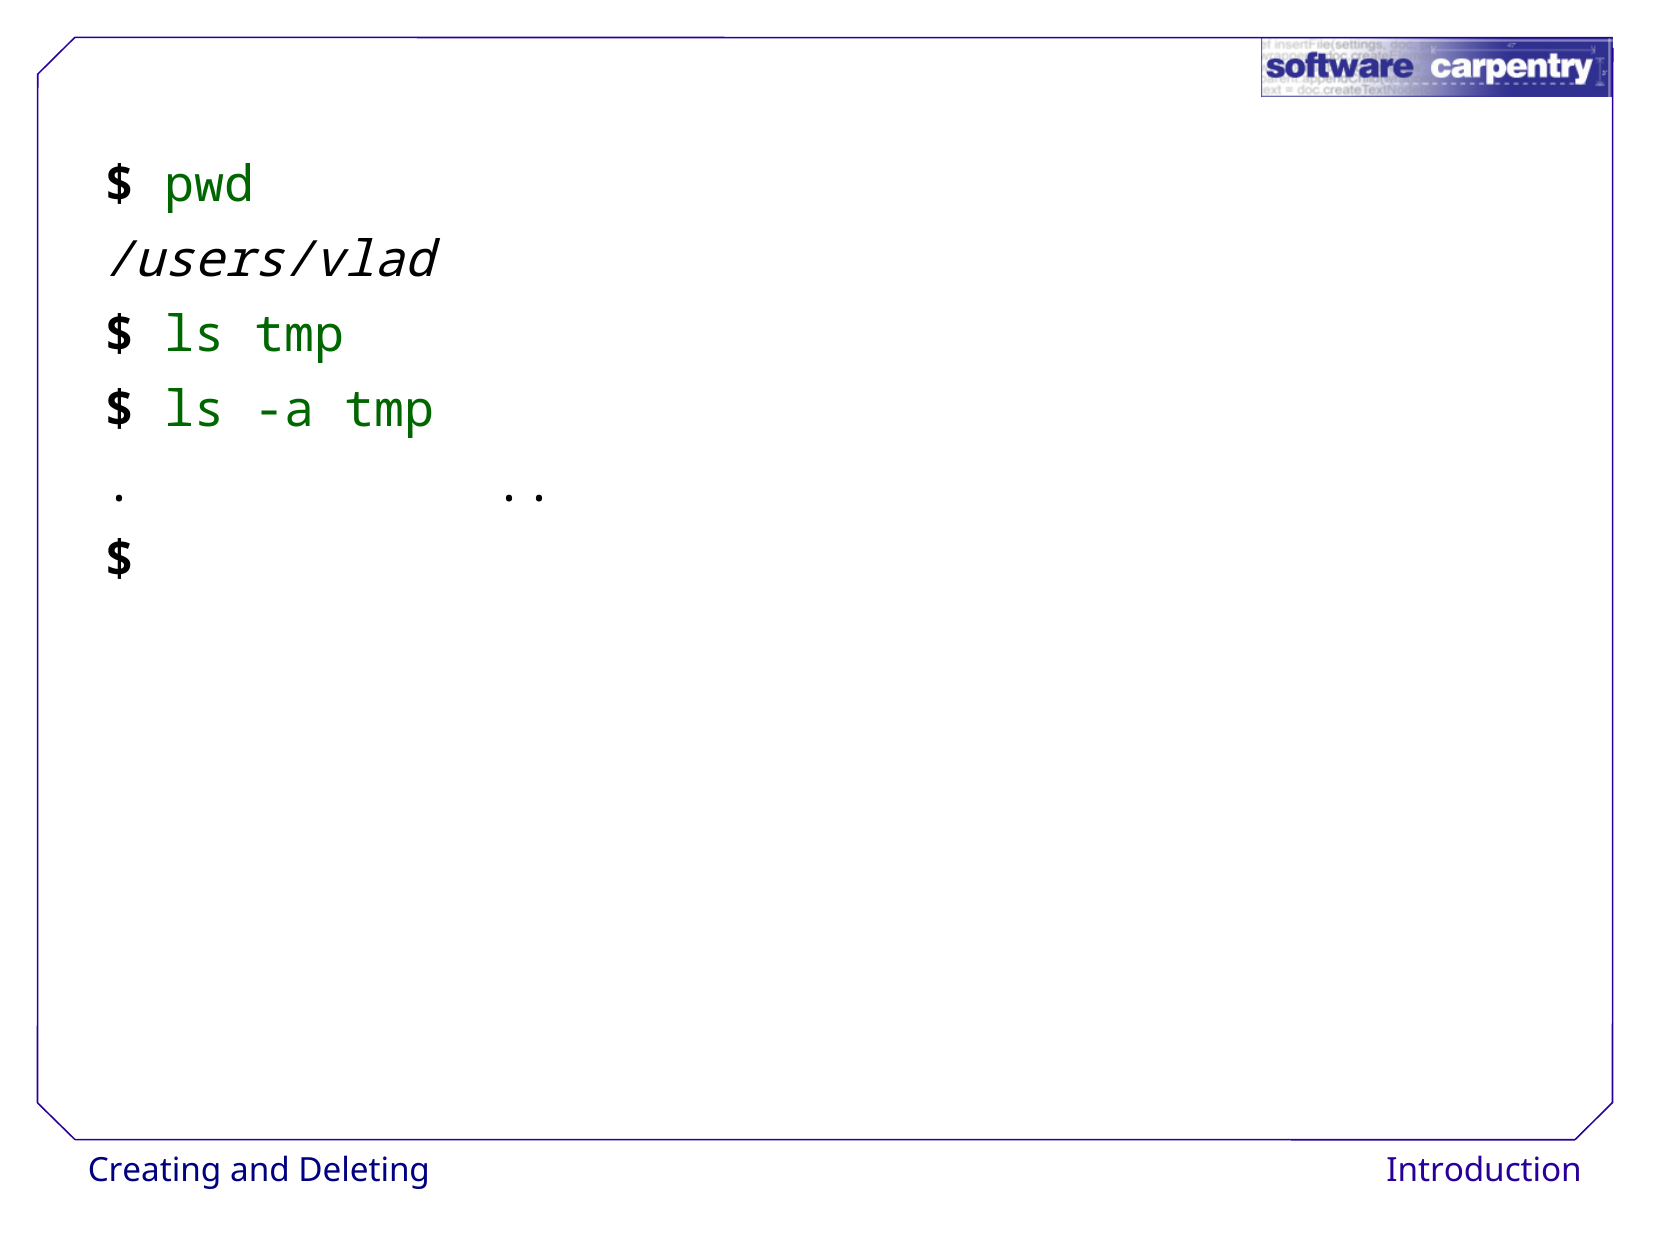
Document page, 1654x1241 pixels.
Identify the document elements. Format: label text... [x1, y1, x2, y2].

text_box $ pwd /users/vlad $ ls tmp $ ls -a tmp . .. $ [89, 128, 1512, 1037]
picture [1261, 39, 1613, 97]
